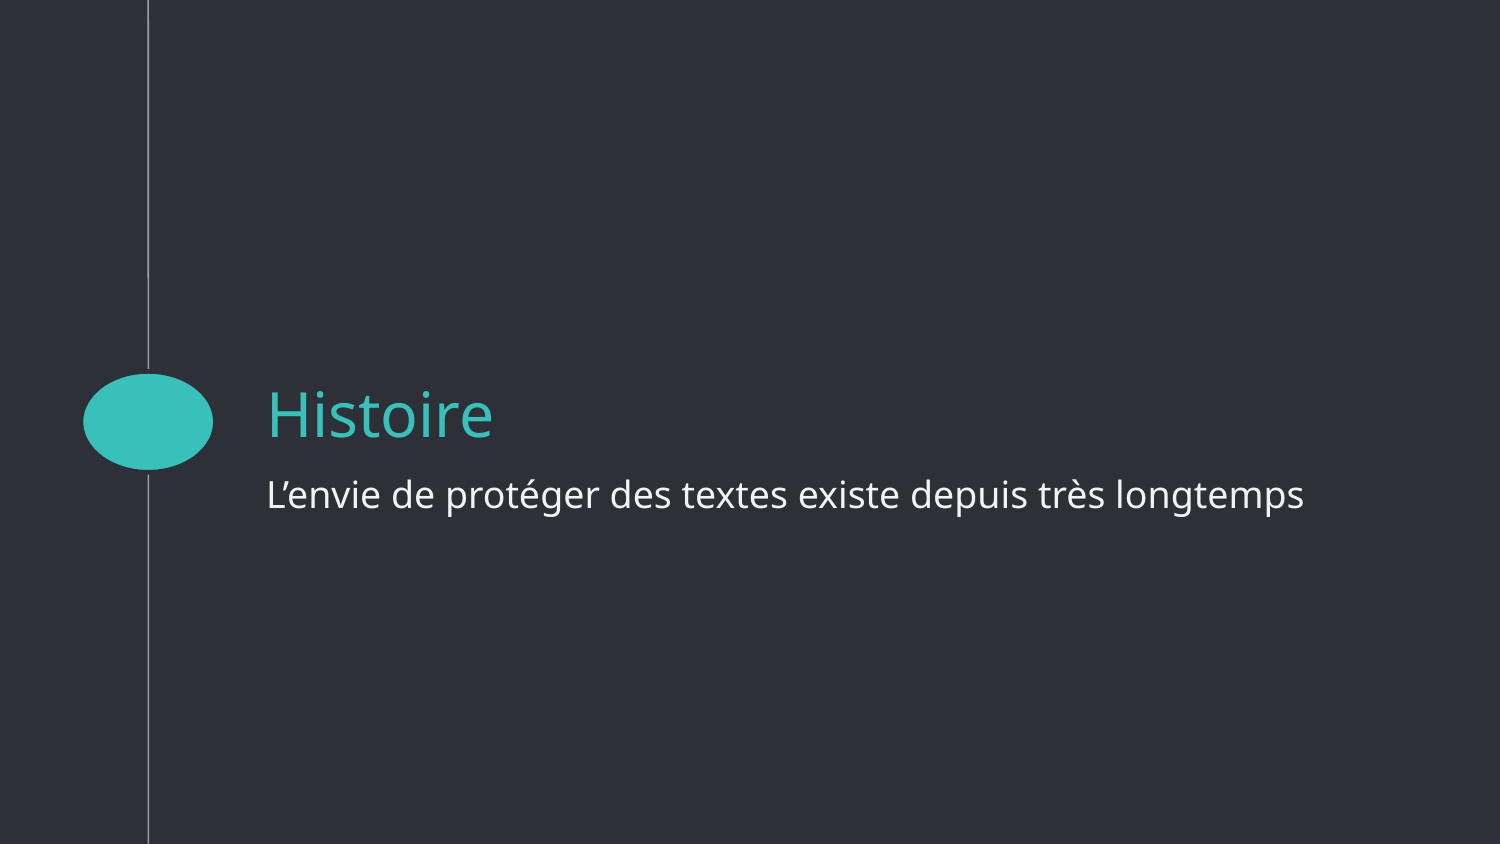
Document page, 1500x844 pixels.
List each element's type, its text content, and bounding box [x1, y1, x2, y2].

title Histoire [250, 369, 1362, 456]
subtitle L’envie de protéger des textes existe depuis très longtemps [250, 456, 1388, 515]
